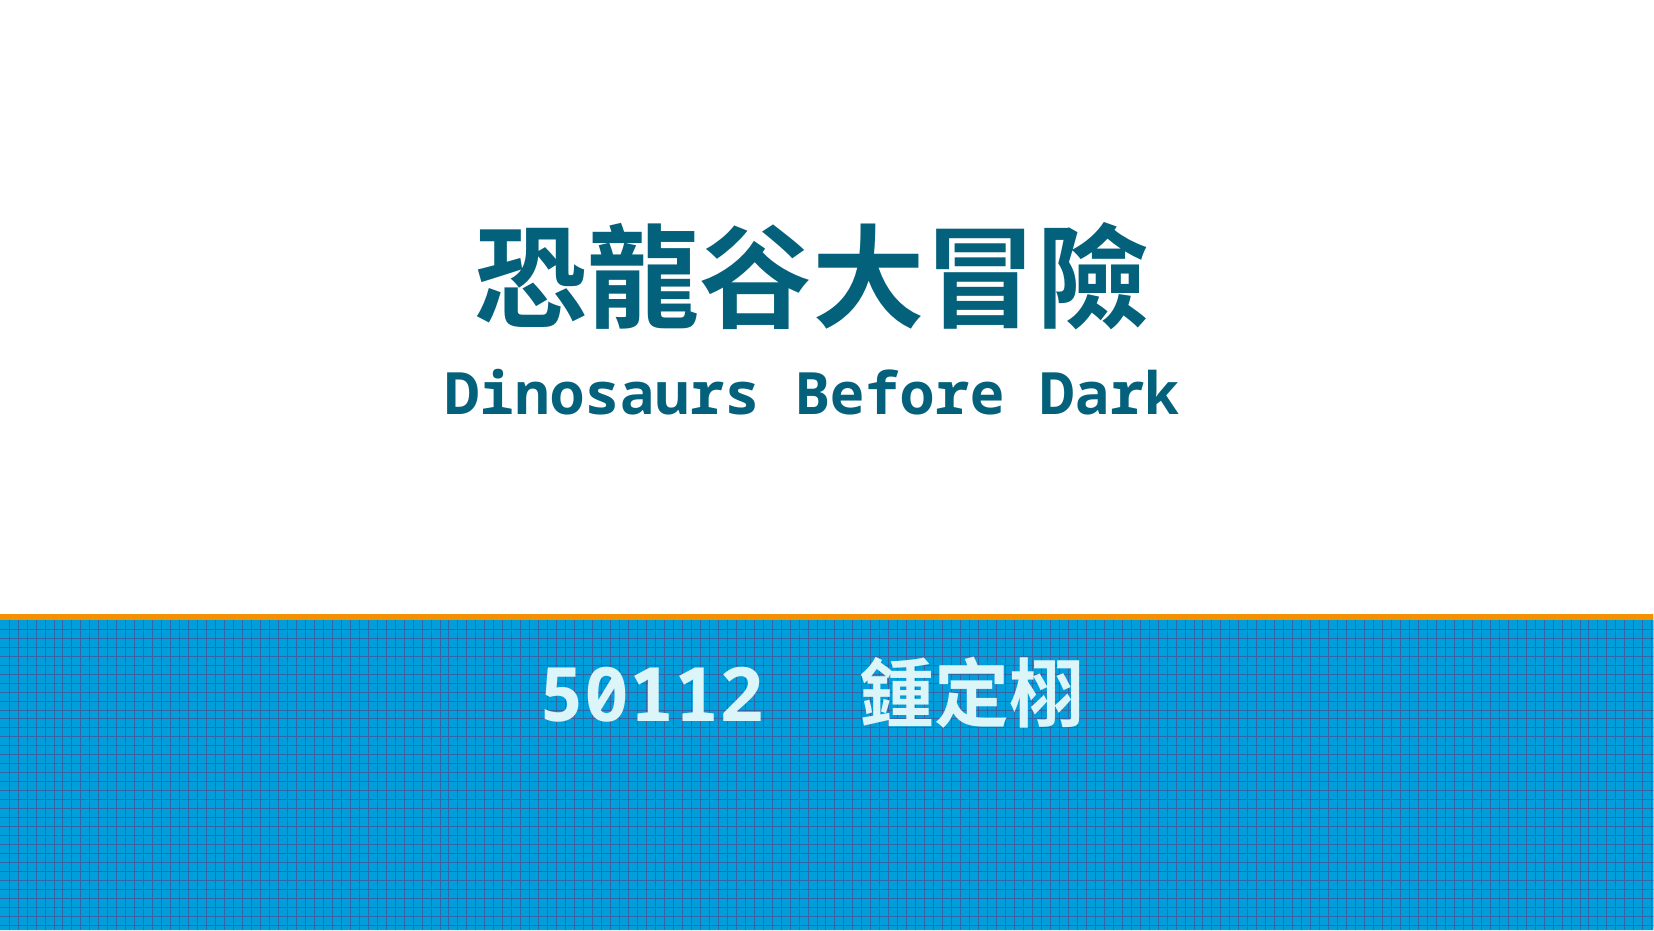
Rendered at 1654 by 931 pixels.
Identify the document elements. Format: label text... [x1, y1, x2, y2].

subtitle 50112 鍾定栩 [73, 634, 1551, 827]
title 恐龍谷大冒險 Dinosaurs Before Dark [73, 44, 1551, 576]
